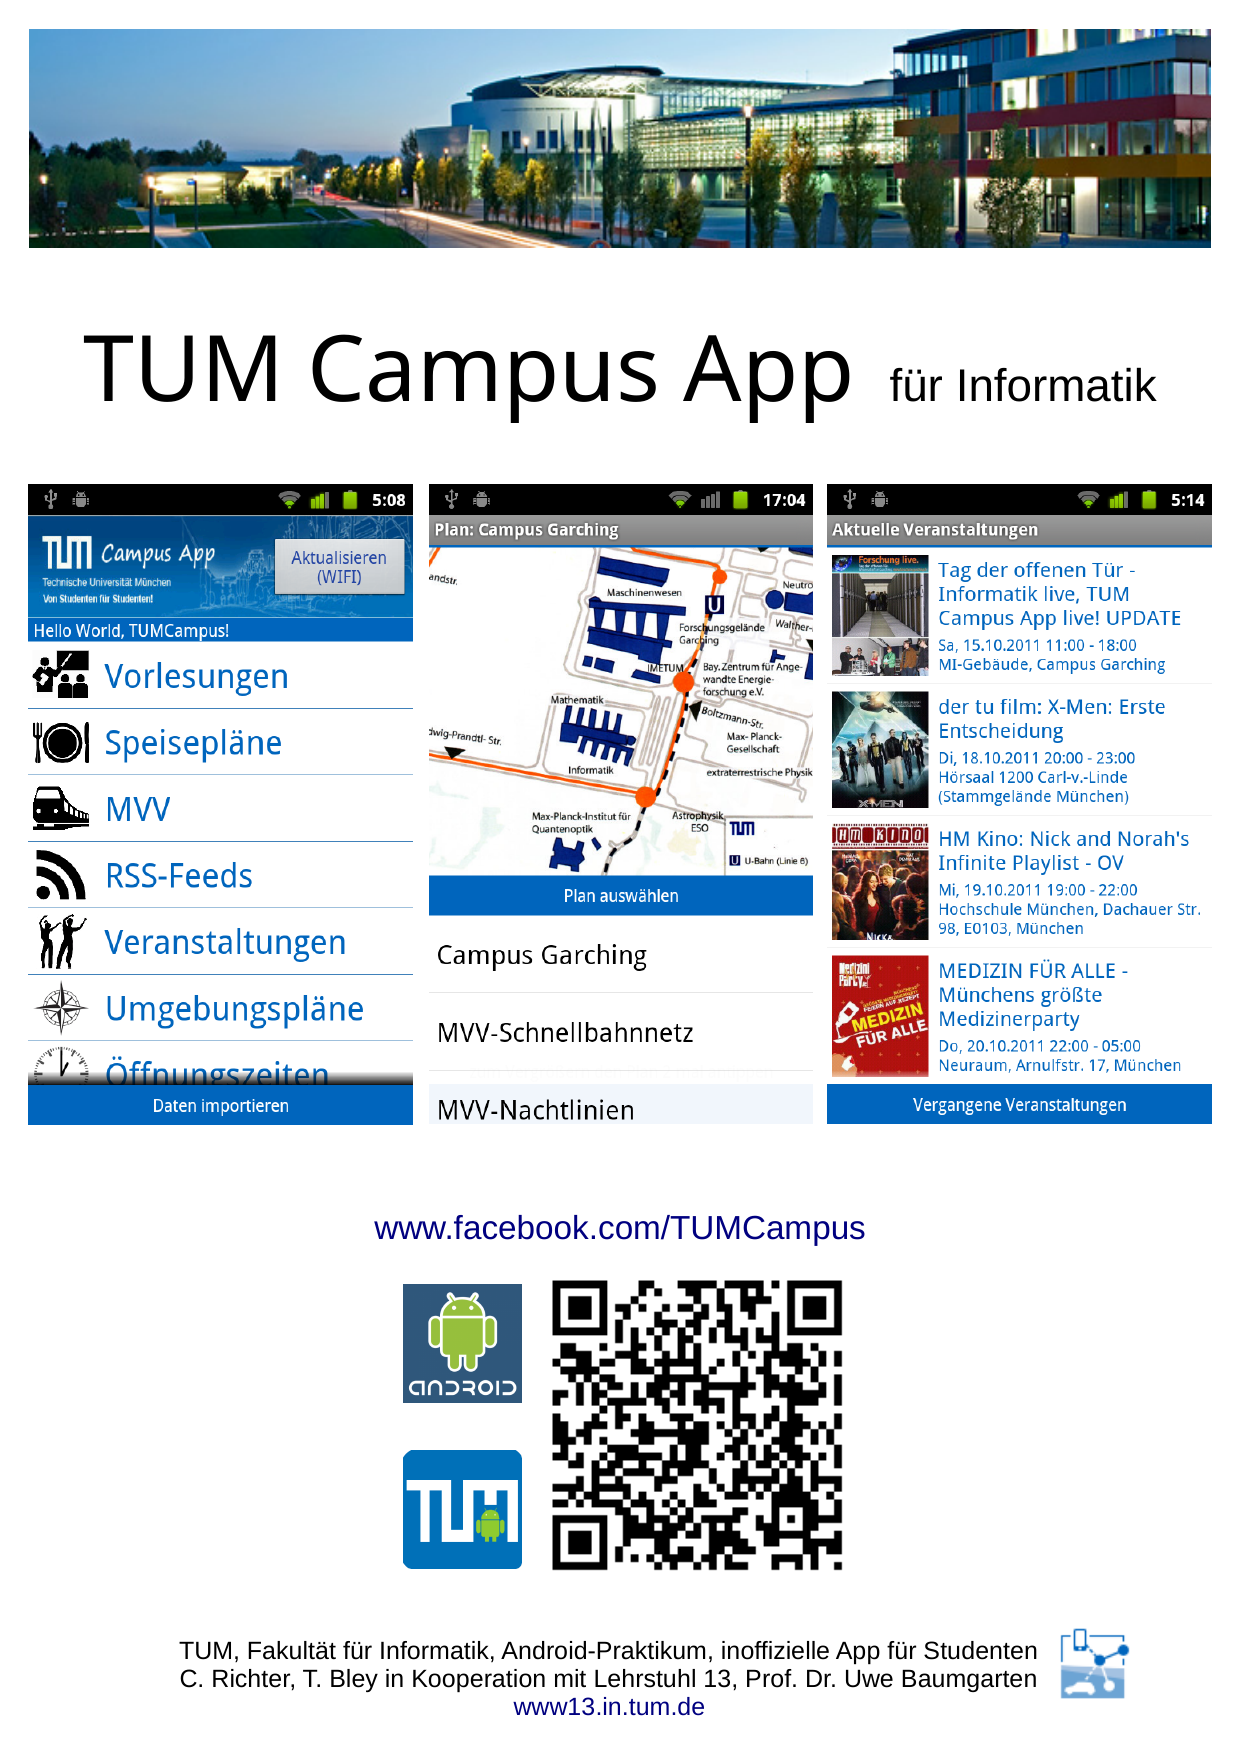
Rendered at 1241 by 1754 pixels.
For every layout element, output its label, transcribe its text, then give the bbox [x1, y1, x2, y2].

picture [29, 29, 1211, 248]
title TUM Campus App für Informatik [0, 200, 1241, 521]
picture [403, 1284, 522, 1403]
picture [545, 1273, 850, 1578]
text_box www.facebook.com/TUMCampus [359, 1202, 881, 1255]
text_box TUM, Fakultät für Informatik, Android-Praktikum, inoffizielle App für Studenten C. Richter, T. Bley in Kooperation mit Lehrstuhl 13, Prof. Dr. Uwe Baumgarten www13.in.tum.de [164, 1629, 1076, 1737]
picture [1044, 1615, 1145, 1719]
picture [827, 484, 1212, 1124]
picture [403, 1450, 522, 1569]
picture [28, 484, 413, 1125]
picture [429, 484, 813, 1124]
